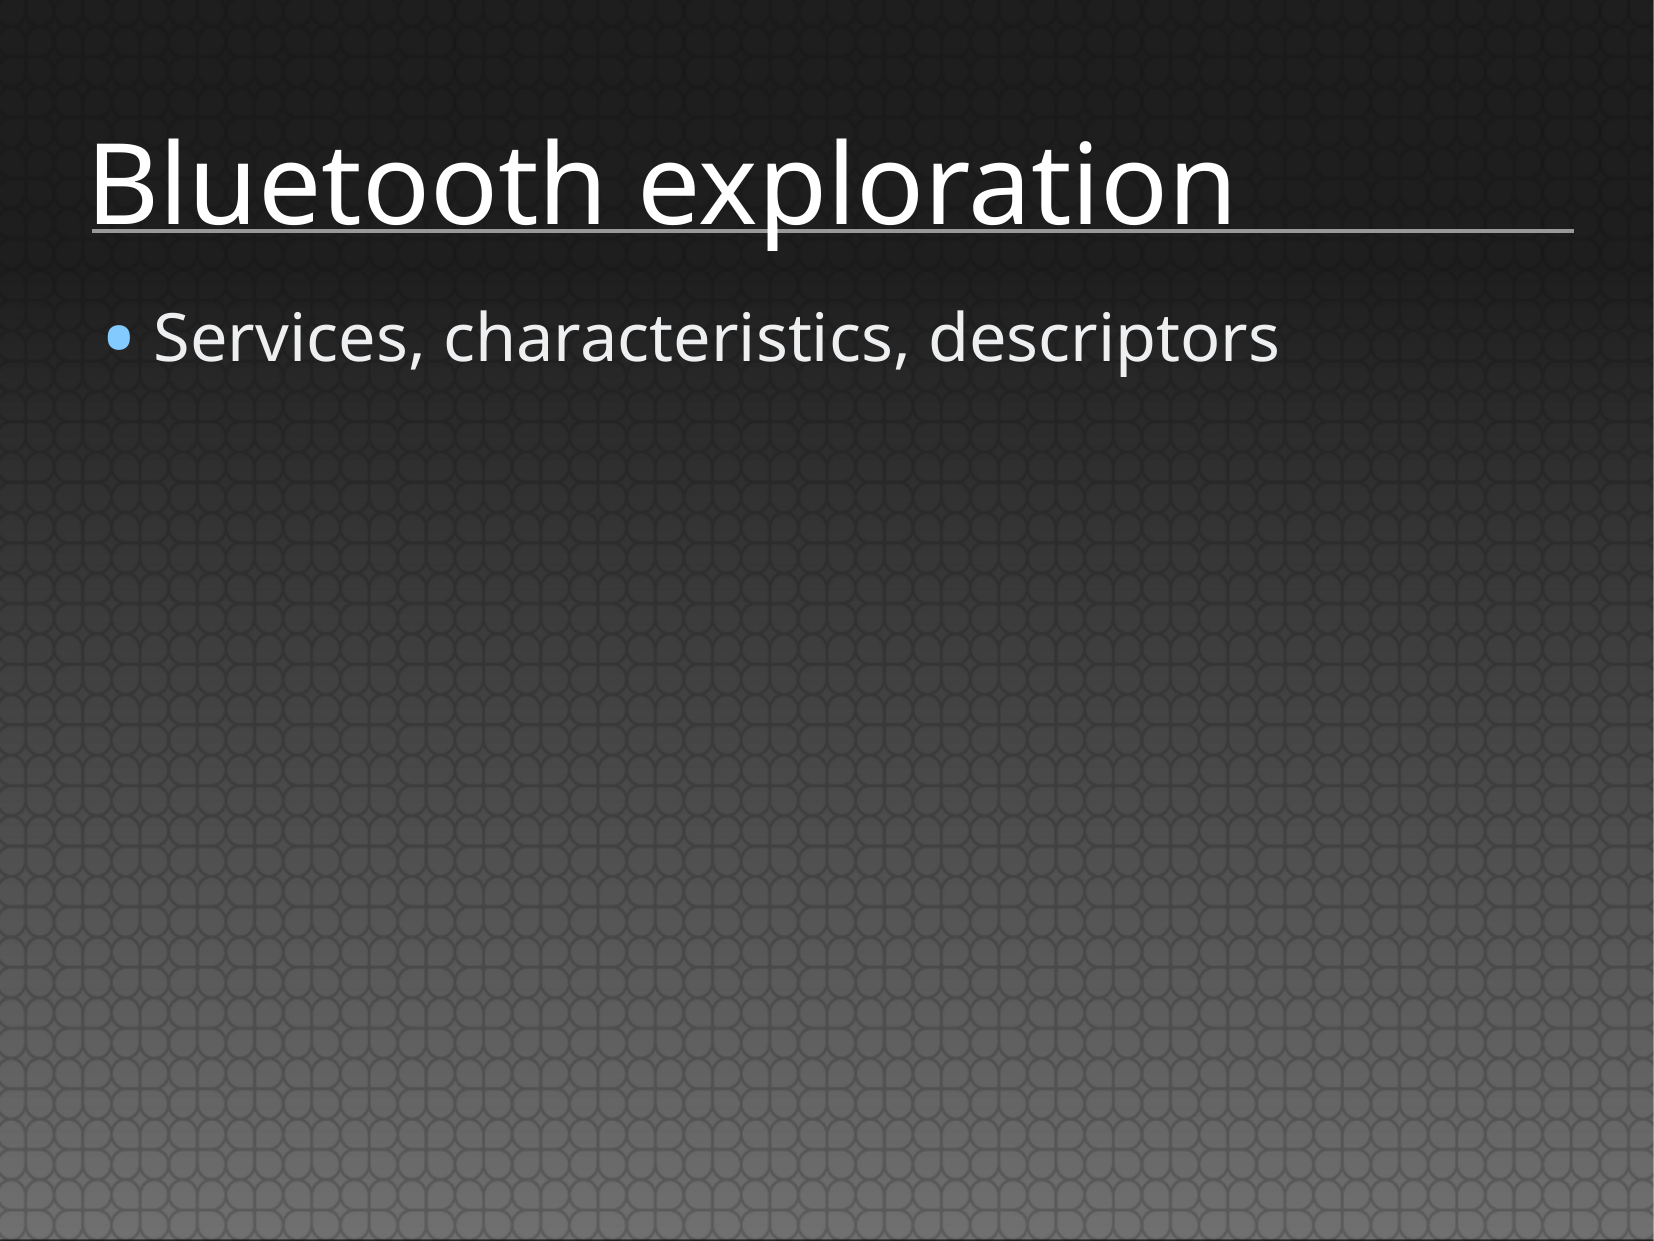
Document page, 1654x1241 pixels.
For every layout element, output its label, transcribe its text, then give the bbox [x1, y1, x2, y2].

list Services, characteristics, descriptors [82, 290, 1571, 1010]
picture [0, 0, 1654, 1241]
title Bluetooth exploration [86, 112, 1576, 249]
